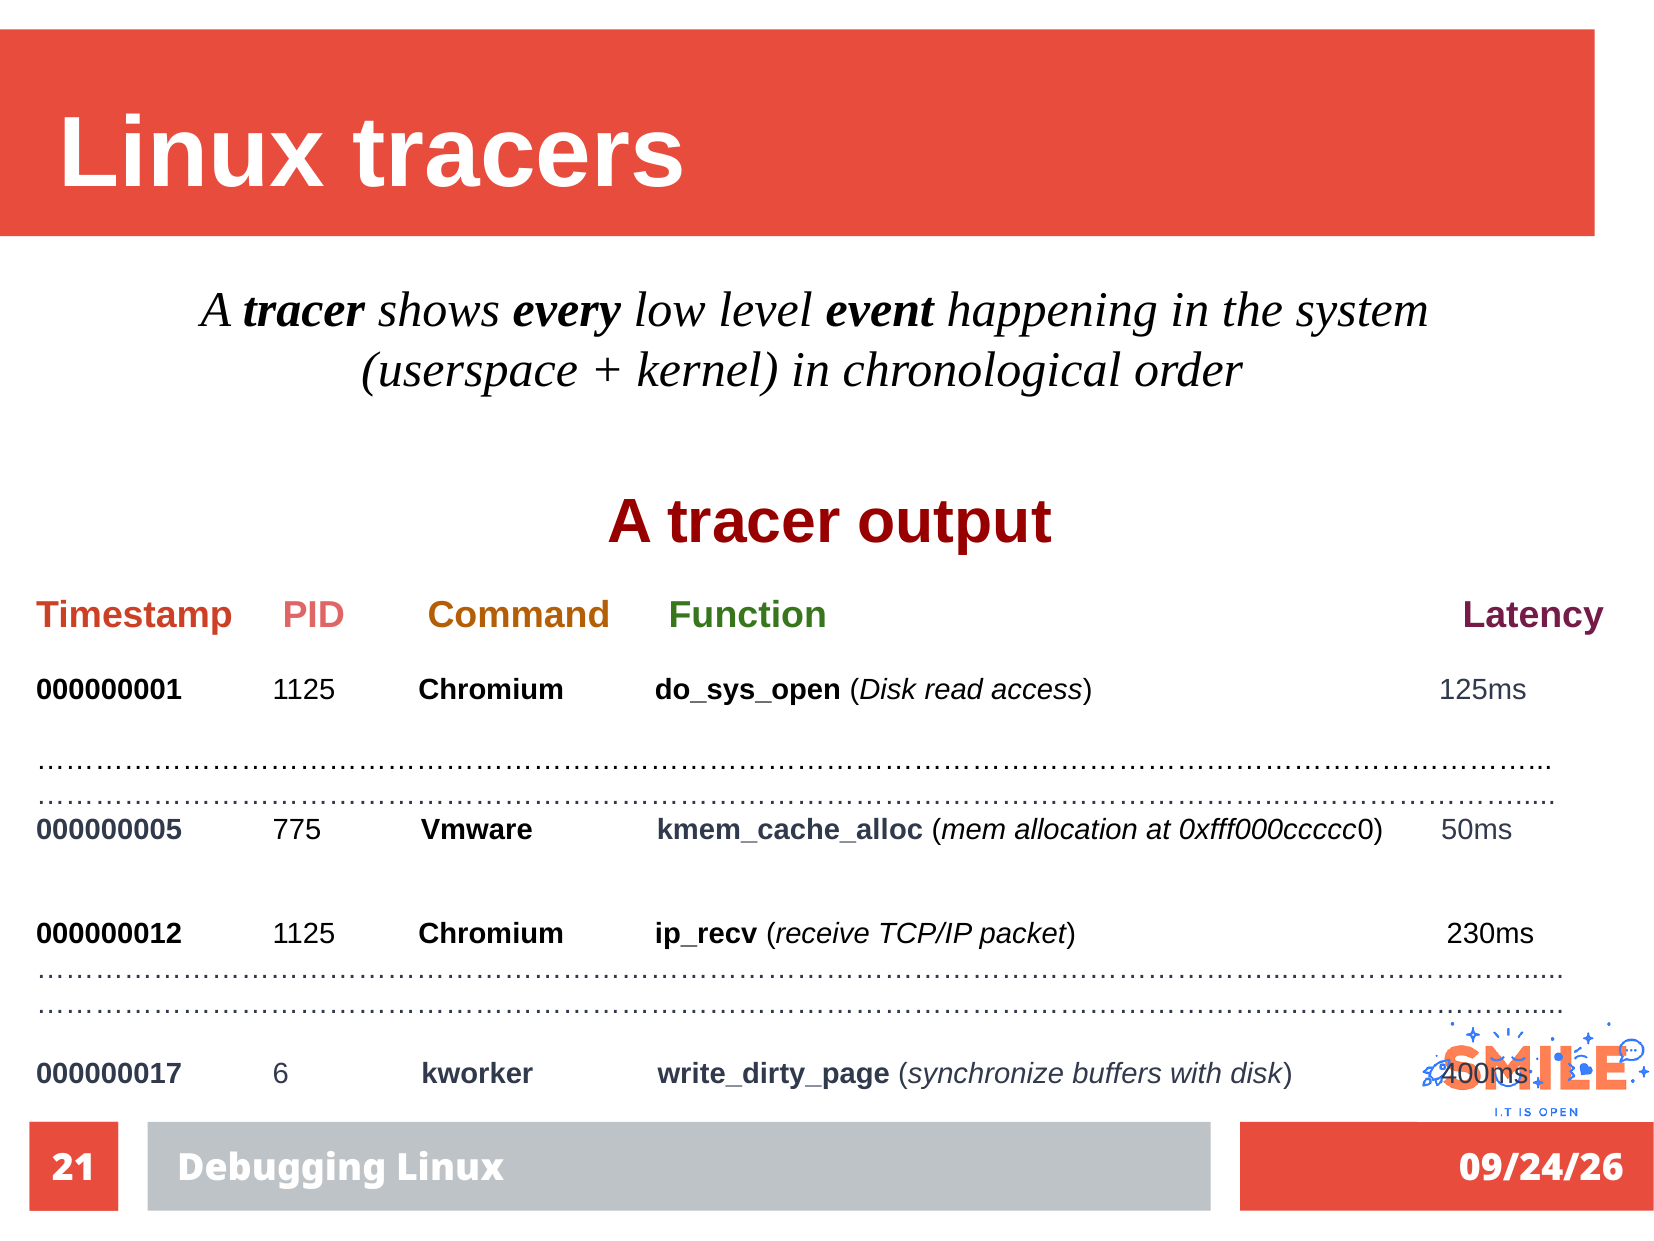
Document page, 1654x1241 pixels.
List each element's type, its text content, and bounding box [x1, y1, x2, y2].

picture [1417, 1019, 1653, 1122]
text_box Linux tracers [58, 58, 1595, 207]
text_box A tracer shows every low level event happening in the system (userspace + kernel) in chronological order [165, 269, 1465, 413]
text_box A tracer output Timestamp PID Command Function Latency 000000001 1125 Chromium do_sys_open (Disk read access) 125ms ………………………………………………………………………………………………………………………………………... ………………………………………………………………………………………………………………..……………………..... 000000005 775 Vmware kmem_cache_alloc (mem allocation at 0xfff000ccccc0) 50ms 000000012 1125 Chromium ip_recv (receive TCP/IP packet) 230ms ………………………………………………………………………………………………………………...……………………..... ………………………………………………………………………………………………………………...……………………..... 000000017 6 kworker write_dirty_page (synchronize buffers with disk) 400ms [21, 465, 1639, 1030]
